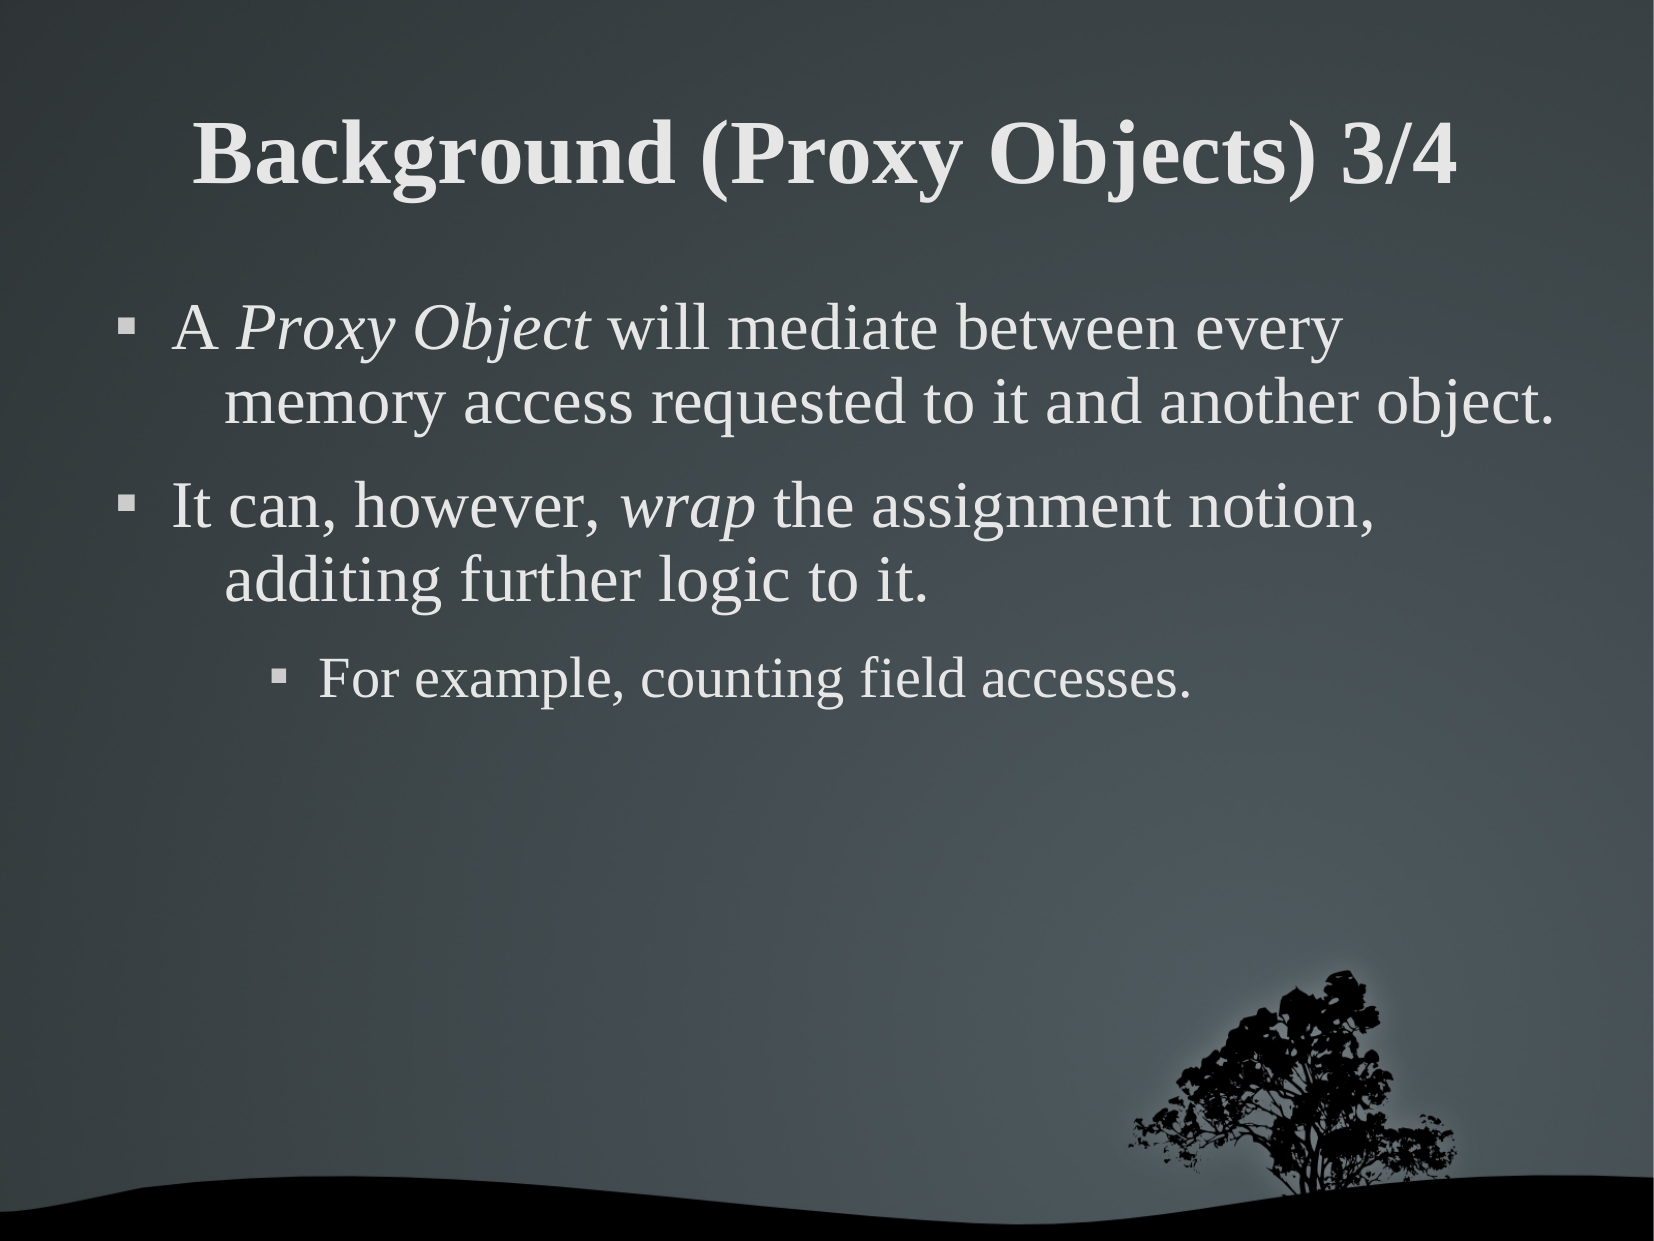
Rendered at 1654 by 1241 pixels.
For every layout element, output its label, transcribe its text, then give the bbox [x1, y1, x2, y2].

title Background (Proxy Objects) 3/4 [82, 56, 1571, 250]
list A Proxy Object will mediate between every memory access requested to it and another object. It can, however, wrap the assignment notion, additing further logic to it. For example, counting field accesses. [82, 290, 1571, 1094]
picture [0, 0, 1654, 1241]
